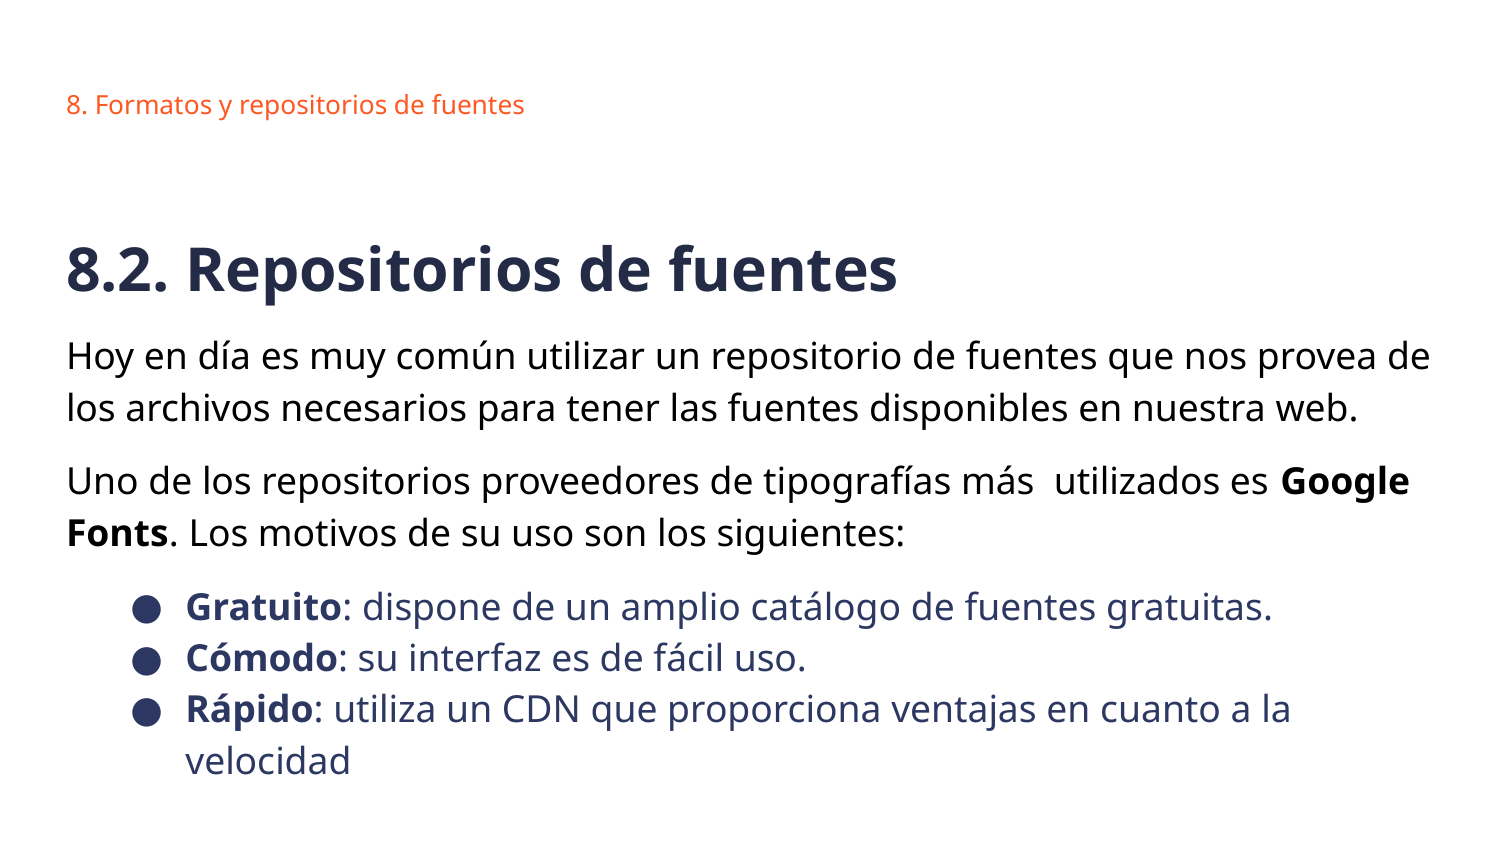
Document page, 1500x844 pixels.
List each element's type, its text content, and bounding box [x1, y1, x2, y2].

list 8.2. Repositorios de fuentes Hoy en día es muy común utilizar un repositorio de fuentes que nos provea de los archivos necesarios para tener las fuentes disponibles en nuestra web. Uno de los repositorios proveedores de tipografías más utilizados es Google Fonts. Los motivos de su uso son los siguientes: Gratuito: dispone de un amplio catálogo de fuentes gratuitas. Cómodo: su interfaz es de fácil uso. Rápido: utiliza un CDN que proporciona ventajas en cuanto a la velocidad [51, 189, 1449, 844]
title 8. Formatos y repositorios de fuentes [51, 72, 1449, 167]
